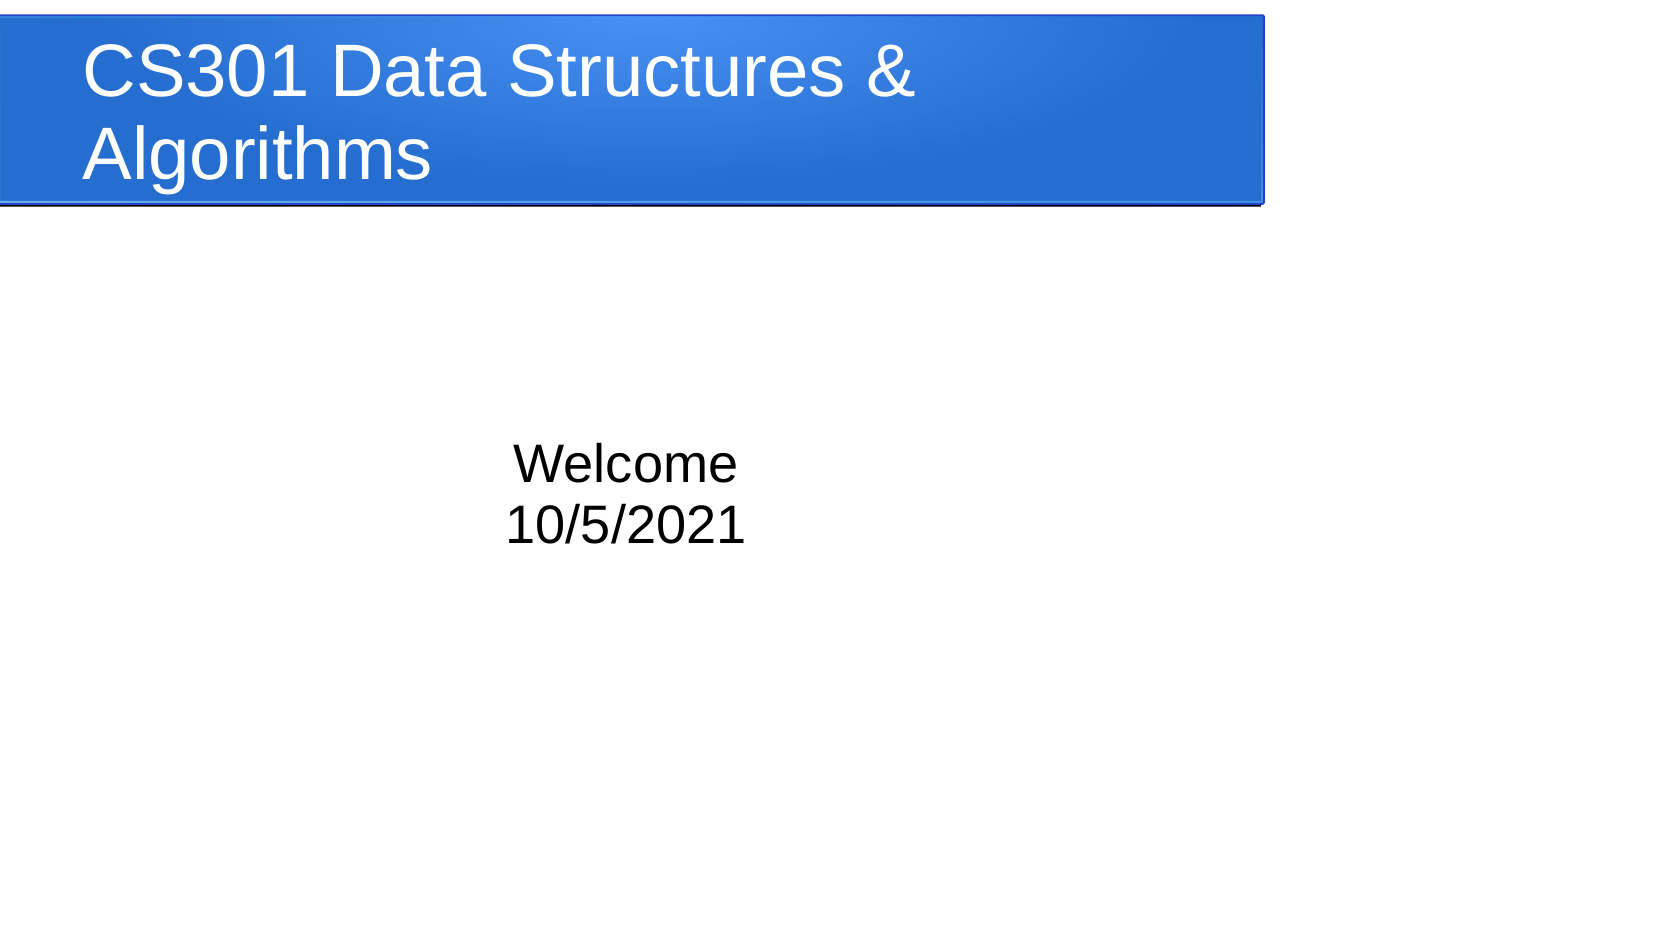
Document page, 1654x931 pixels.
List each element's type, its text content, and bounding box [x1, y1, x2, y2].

title CS301 Data Structures & Algorithms [82, 29, 1235, 196]
subtitle Welcome 10/5/2021 [82, 224, 1171, 764]
